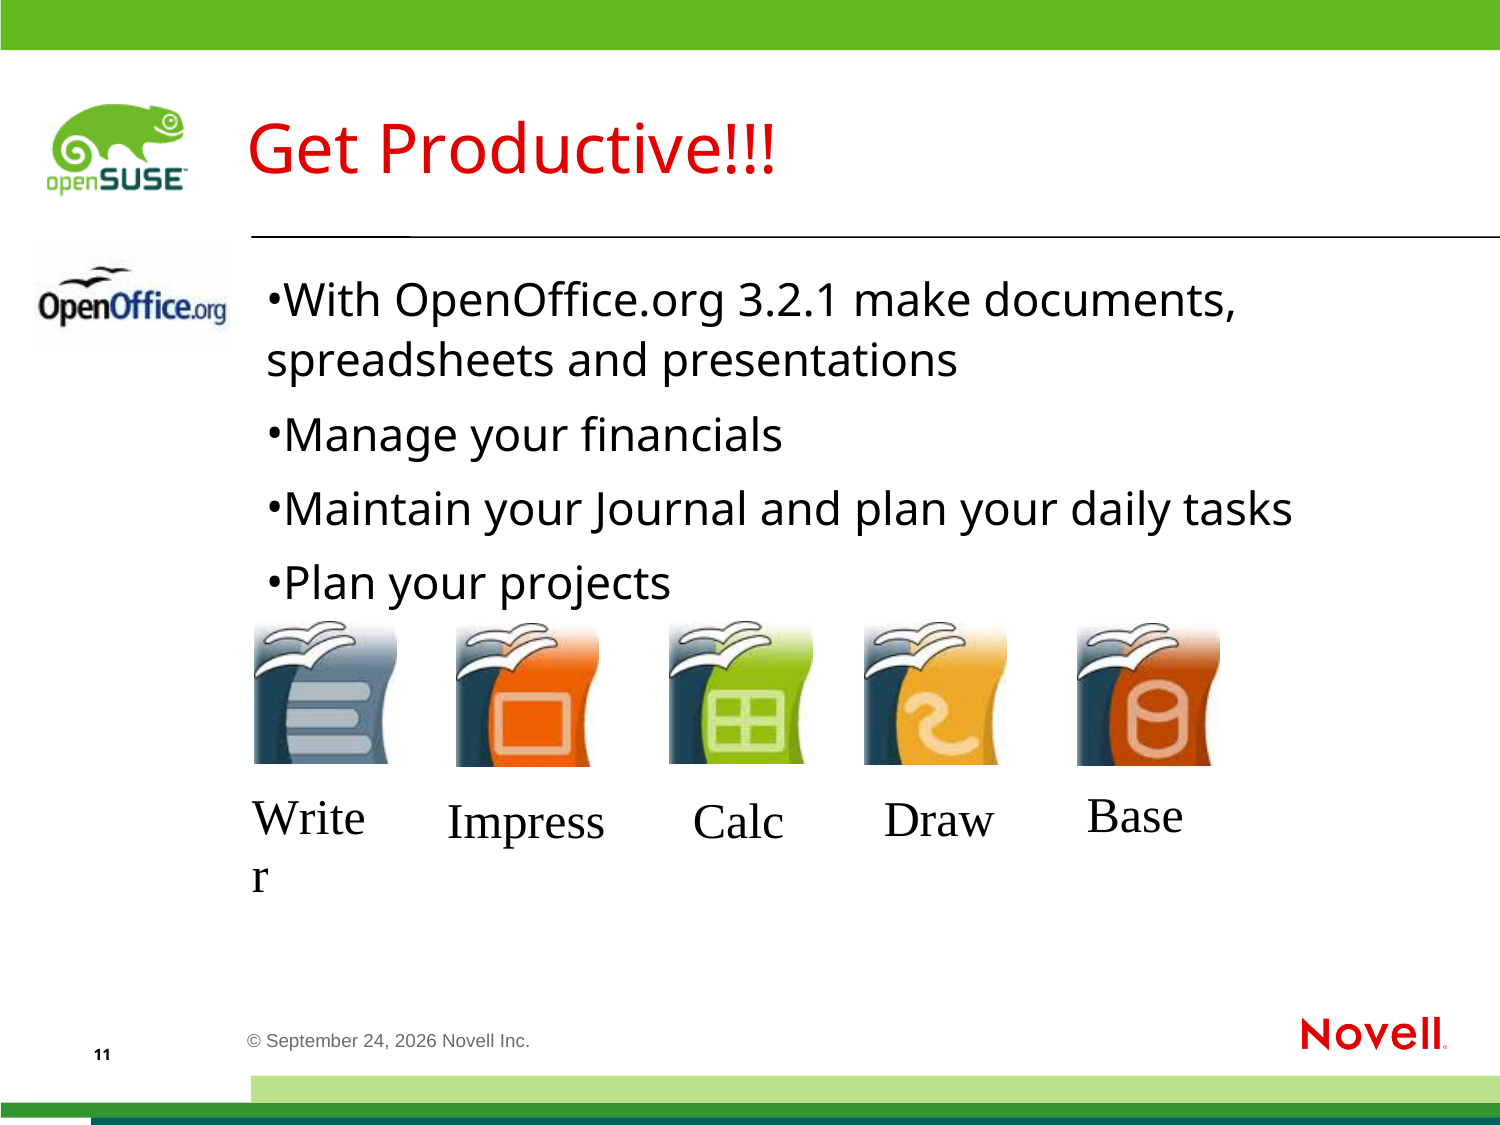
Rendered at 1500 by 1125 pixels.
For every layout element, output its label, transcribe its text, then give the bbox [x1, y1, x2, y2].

picture [669, 621, 813, 764]
text_box Calc [693, 791, 785, 847]
picture [254, 621, 397, 764]
picture [456, 623, 599, 767]
text_box Impress [446, 791, 606, 852]
picture [34, 245, 230, 350]
picture [47, 104, 188, 197]
text_box Writer [251, 786, 383, 843]
text_box Draw [883, 788, 995, 845]
picture [1295, 1020, 1453, 1056]
picture [864, 622, 1007, 765]
text_box Base [1086, 785, 1184, 841]
picture [1077, 623, 1220, 766]
list With OpenOffice.org 3.2.1 make documents, spreadsheets and presentations Manage your financials Maintain your Journal and plan your daily tasks Plan your projects [251, 261, 1464, 1020]
title Get Productive!!! [246, 68, 1409, 231]
